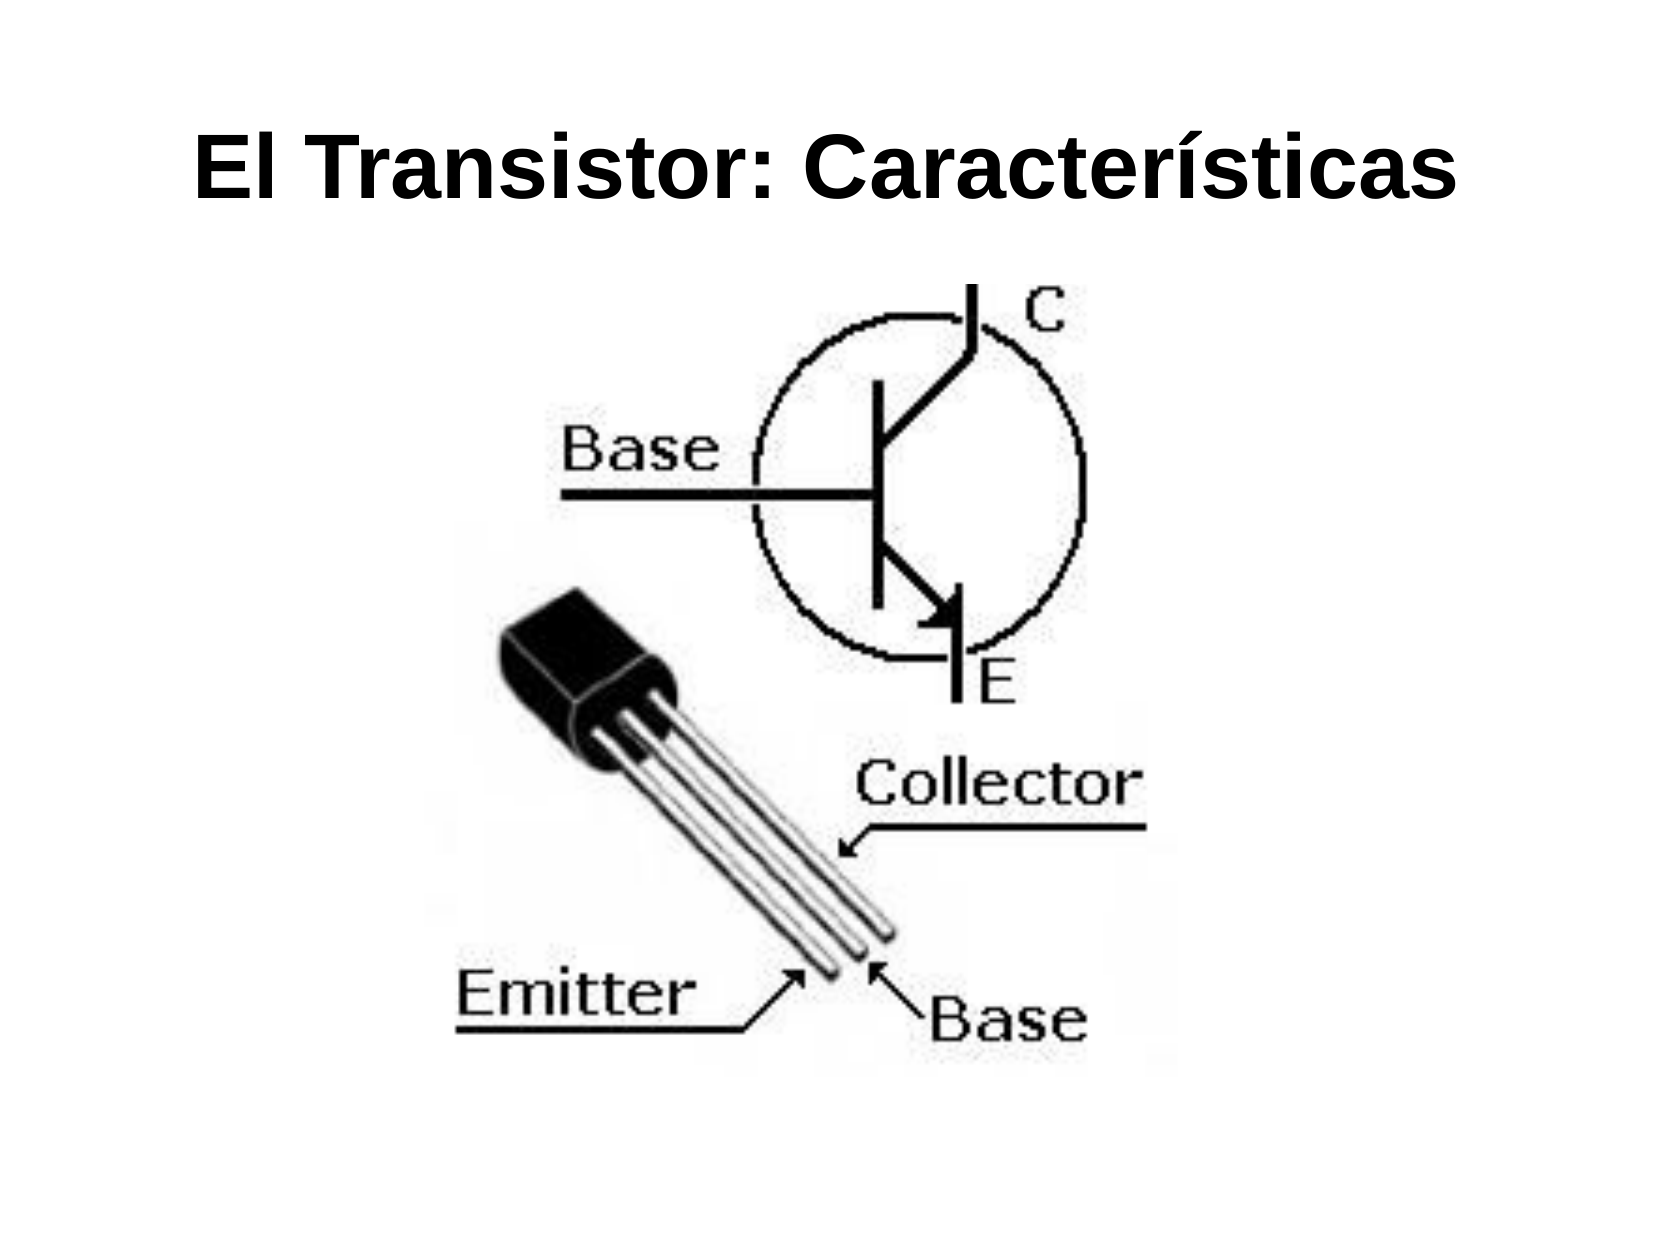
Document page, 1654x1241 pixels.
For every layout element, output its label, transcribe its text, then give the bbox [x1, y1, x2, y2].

title El Transistor: Características [82, 62, 1571, 271]
picture [397, 284, 1223, 1111]
